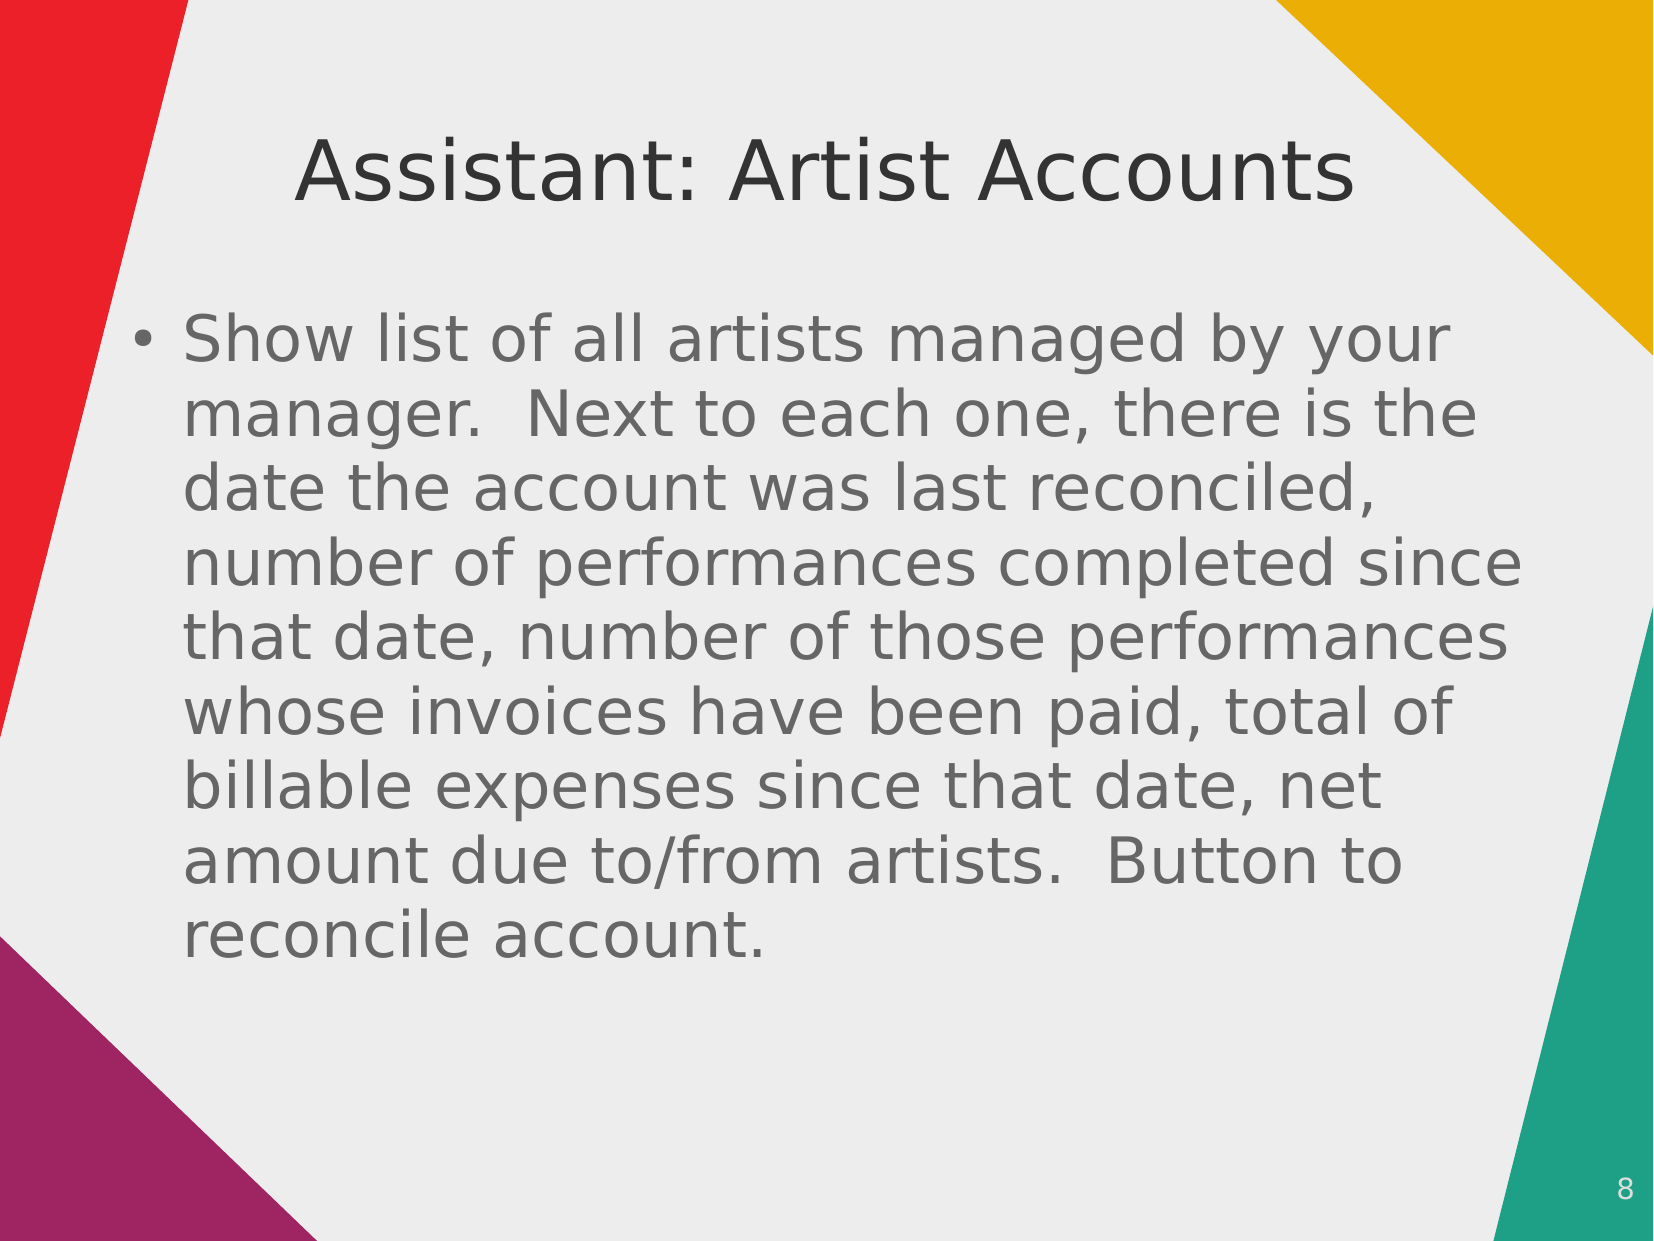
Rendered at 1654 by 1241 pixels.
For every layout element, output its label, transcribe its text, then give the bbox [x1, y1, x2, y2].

title Assistant: Artist Accounts [114, 73, 1539, 271]
list Show list of all artists managed by your manager. Next to each one, there is the date the account was last reconciled, number of performances completed since that date, number of those performances whose invoices have been paid, total of billable expenses since that date, net amount due to/from artists. Button to reconcile account. [114, 302, 1539, 1033]
